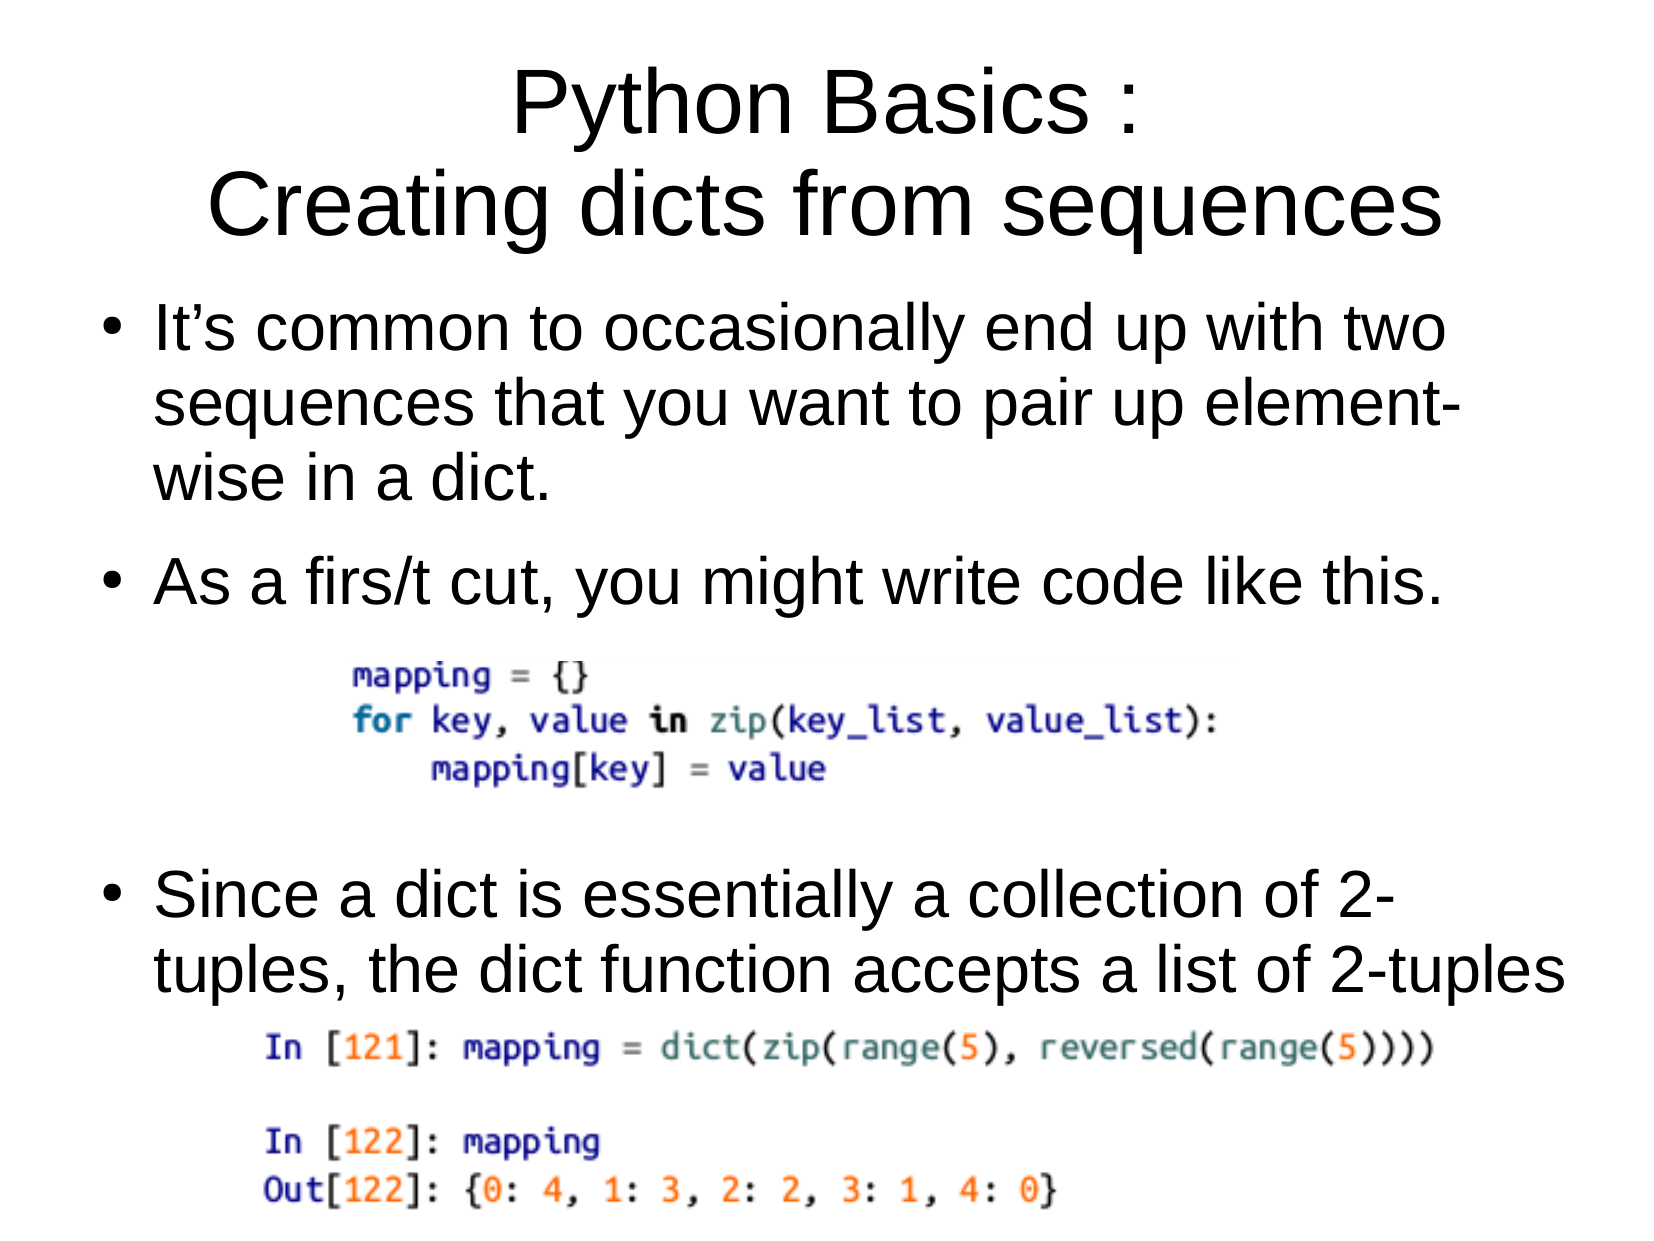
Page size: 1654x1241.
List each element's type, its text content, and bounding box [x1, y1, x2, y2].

title Python Basics : Creating dicts from sequences [82, 49, 1571, 257]
list It’s common to occasionally end up with two sequences that you want to pair up element-wise in a dict. As a firs/t cut, you might write code like this. Since a dict is essentially a collection of 2-tuples, the dict function accepts a list of 2-tuples [82, 290, 1571, 1010]
picture [262, 1026, 1446, 1212]
picture [351, 661, 1233, 793]
